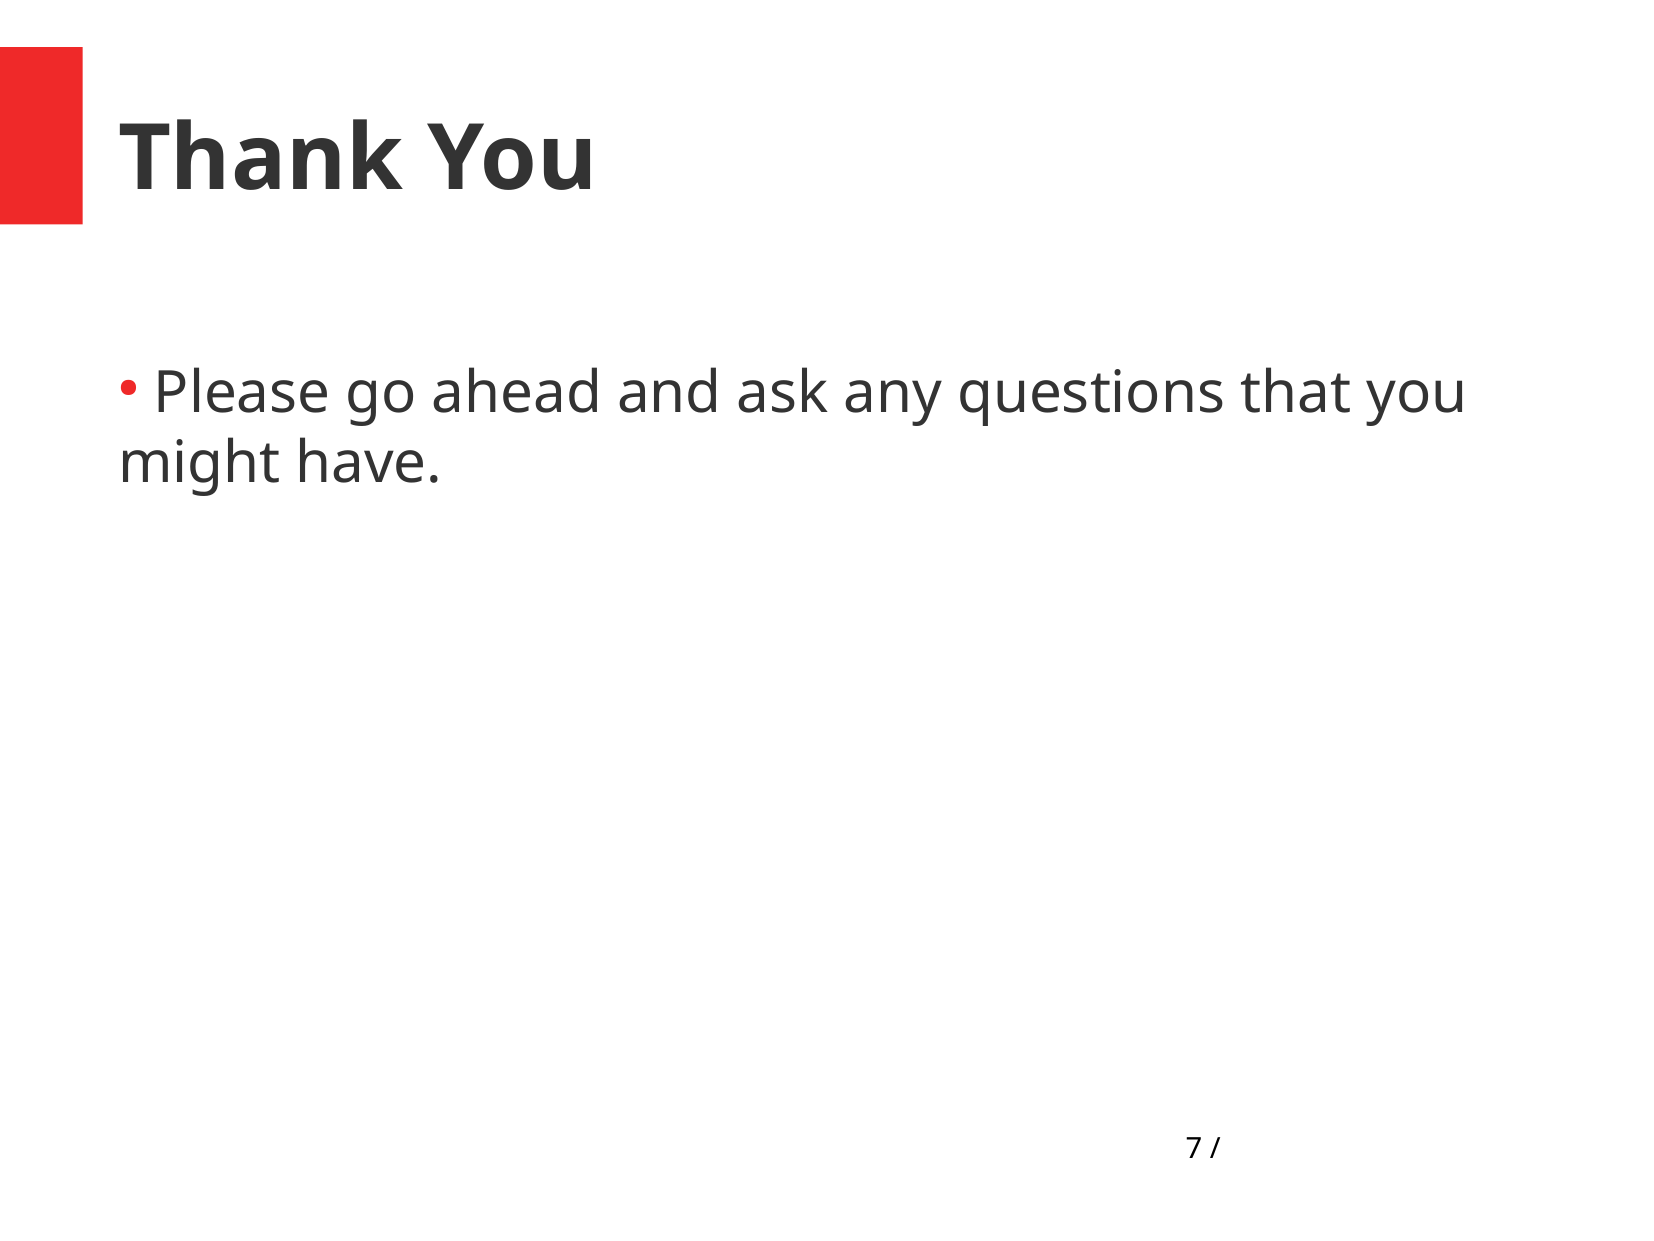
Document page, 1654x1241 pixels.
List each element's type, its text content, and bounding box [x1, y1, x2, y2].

list Please go ahead and ask any questions that you might have. [118, 354, 1536, 1074]
text_box / [1185, 1129, 1571, 1216]
title Thank You [118, 49, 1571, 257]
